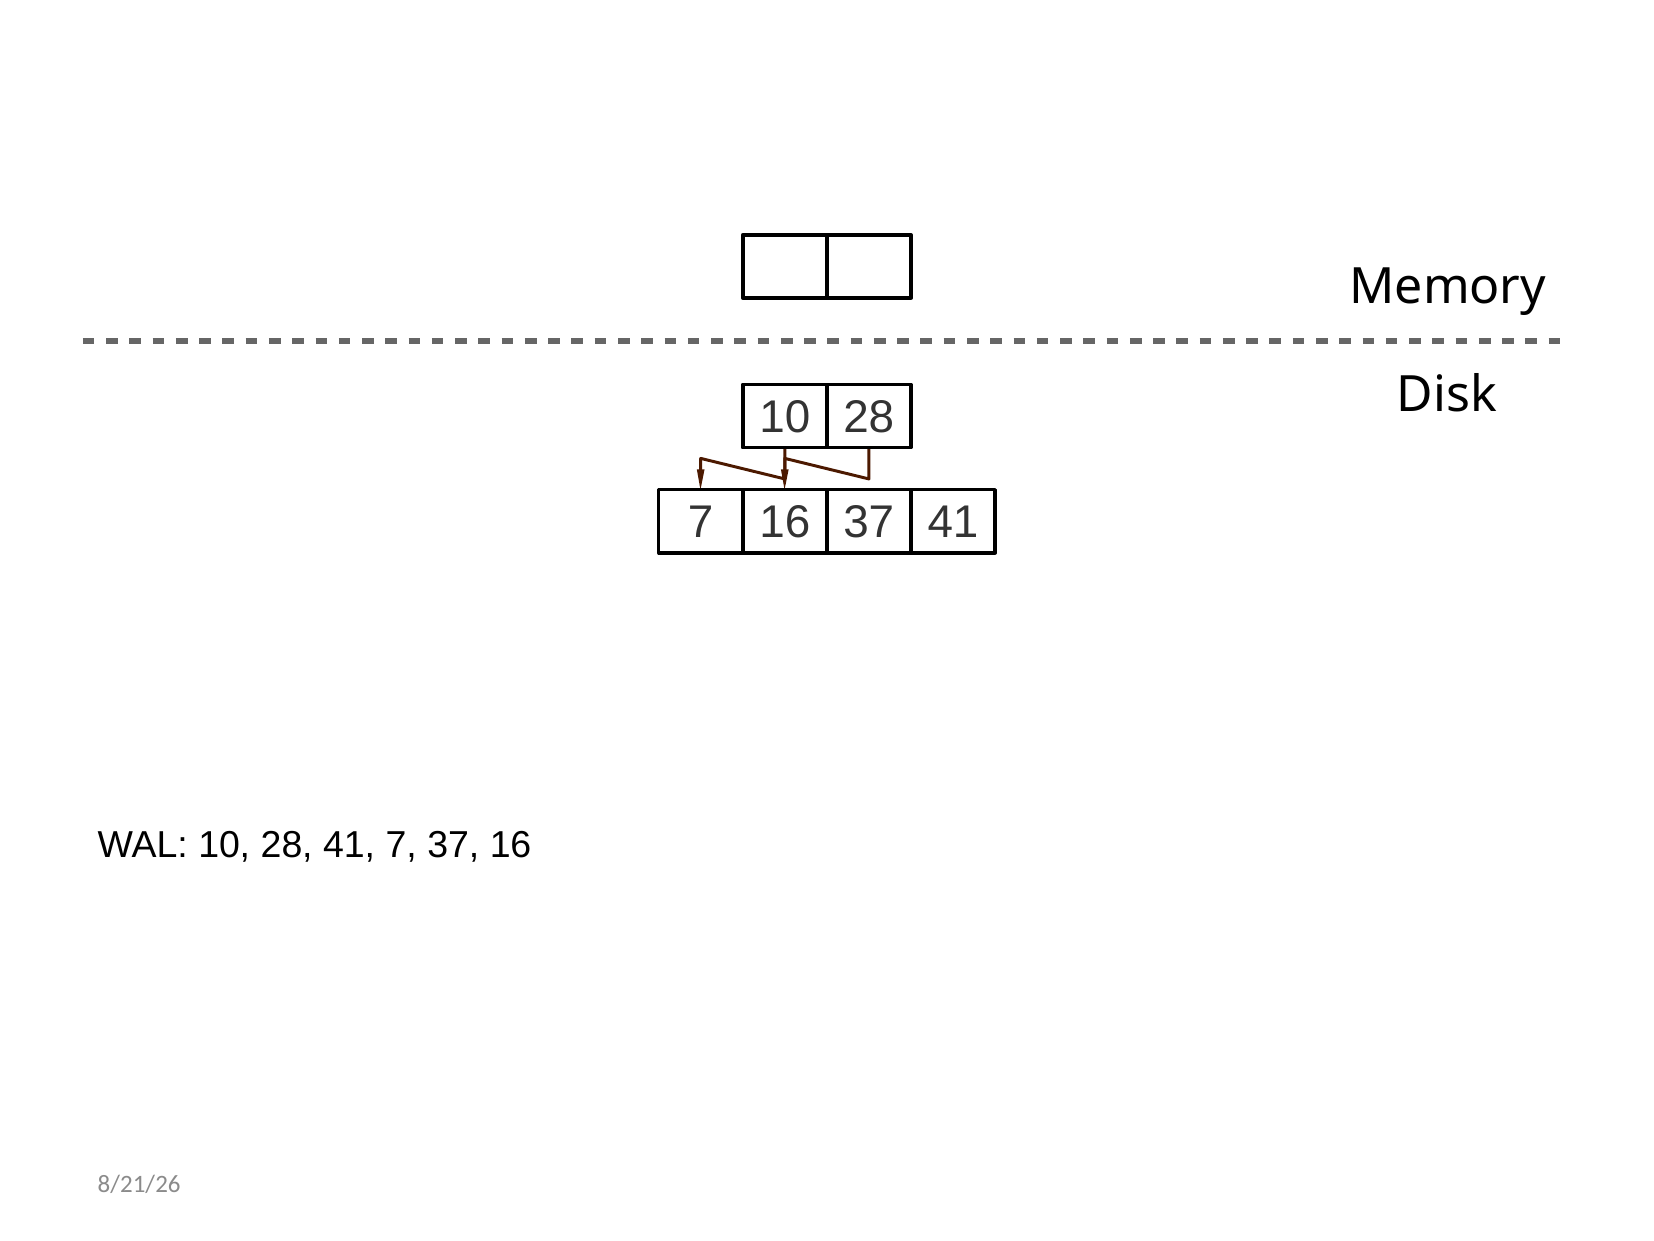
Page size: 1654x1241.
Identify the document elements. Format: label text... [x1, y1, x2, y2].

text_box 10 [742, 384, 826, 448]
text_box WAL: 10, 28, 41, 7, 37, 16 [82, 815, 1501, 892]
text_box 16 [742, 489, 826, 553]
text_box Memory [1334, 243, 1590, 345]
text_box 41 [910, 489, 996, 553]
text_box 7 [658, 489, 742, 553]
text_box Disk [1382, 350, 1534, 452]
text_box 28 [826, 384, 911, 448]
text_box 37 [826, 489, 910, 553]
